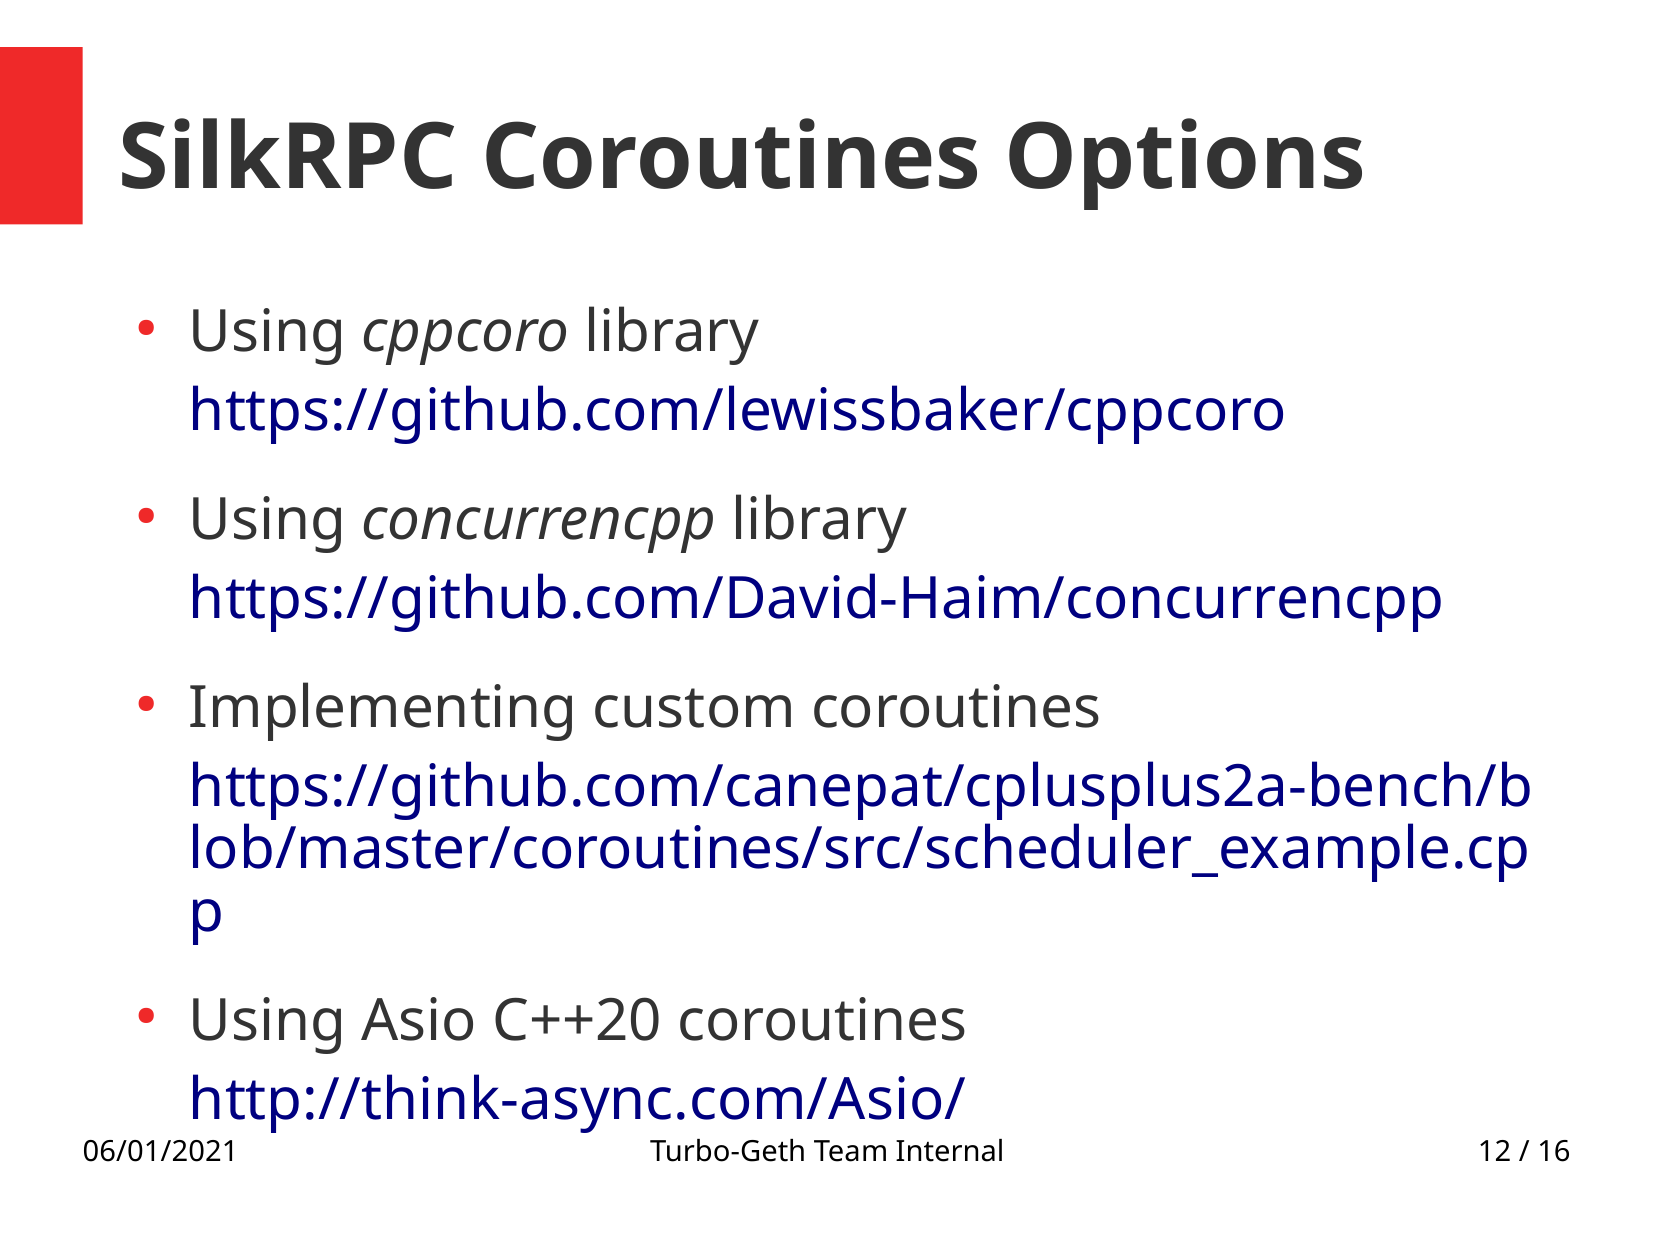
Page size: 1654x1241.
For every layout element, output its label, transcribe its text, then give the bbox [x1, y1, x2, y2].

title SilkRPC Coroutines Options [118, 49, 1571, 257]
list Using cppcoro library https://github.com/lewissbaker/cppcoro Using concurrencpp library https://github.com/David-Haim/concurrencpp Implementing custom coroutines https://github.com/canepat/cplusplus2a-bench/blob/master/coroutines/src/scheduler_example.cpp Using Asio C++20 coroutines http://think-async.com/Asio/ [118, 289, 1536, 1009]
